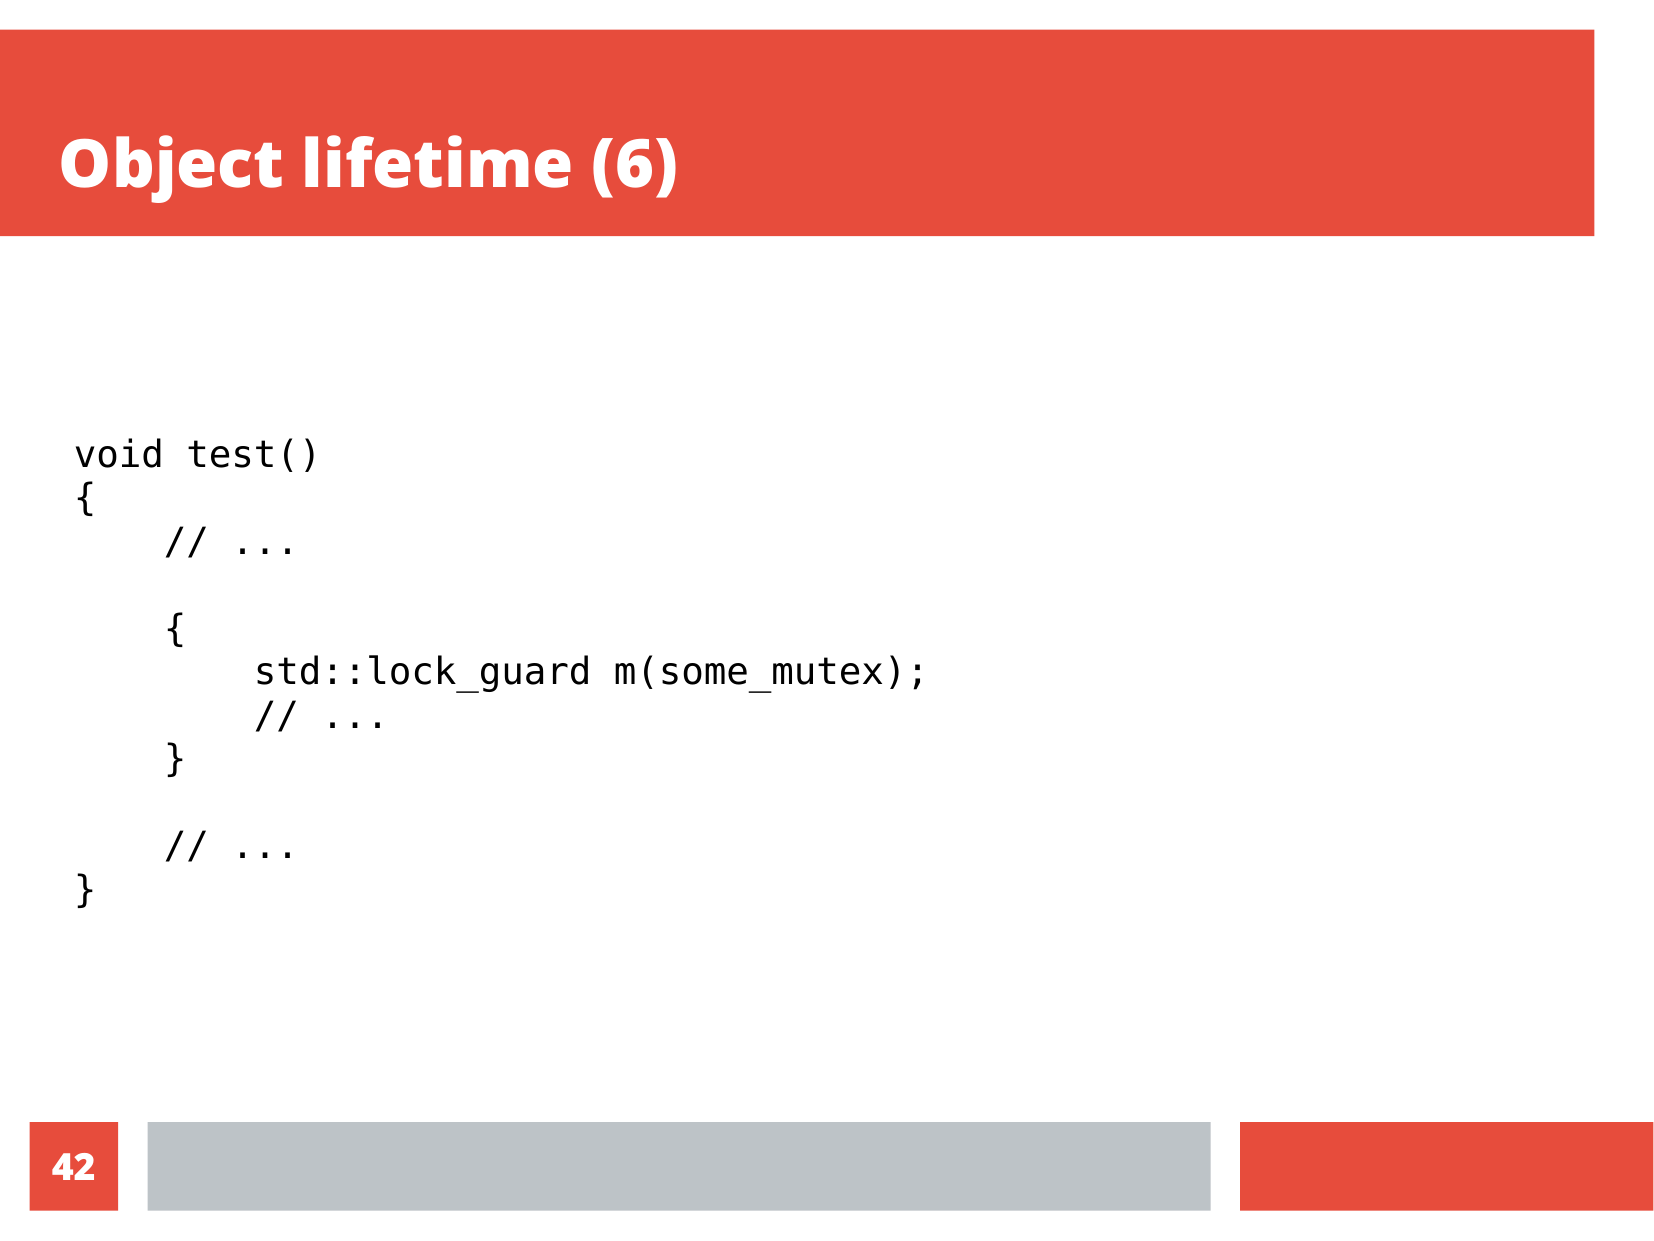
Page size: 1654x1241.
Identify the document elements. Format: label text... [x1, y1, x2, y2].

title Object lifetime (6) [59, 59, 1595, 207]
text_box void test() { // ... { std::lock_guard m(some_mutex); // ... } // ... } [59, 425, 994, 963]
